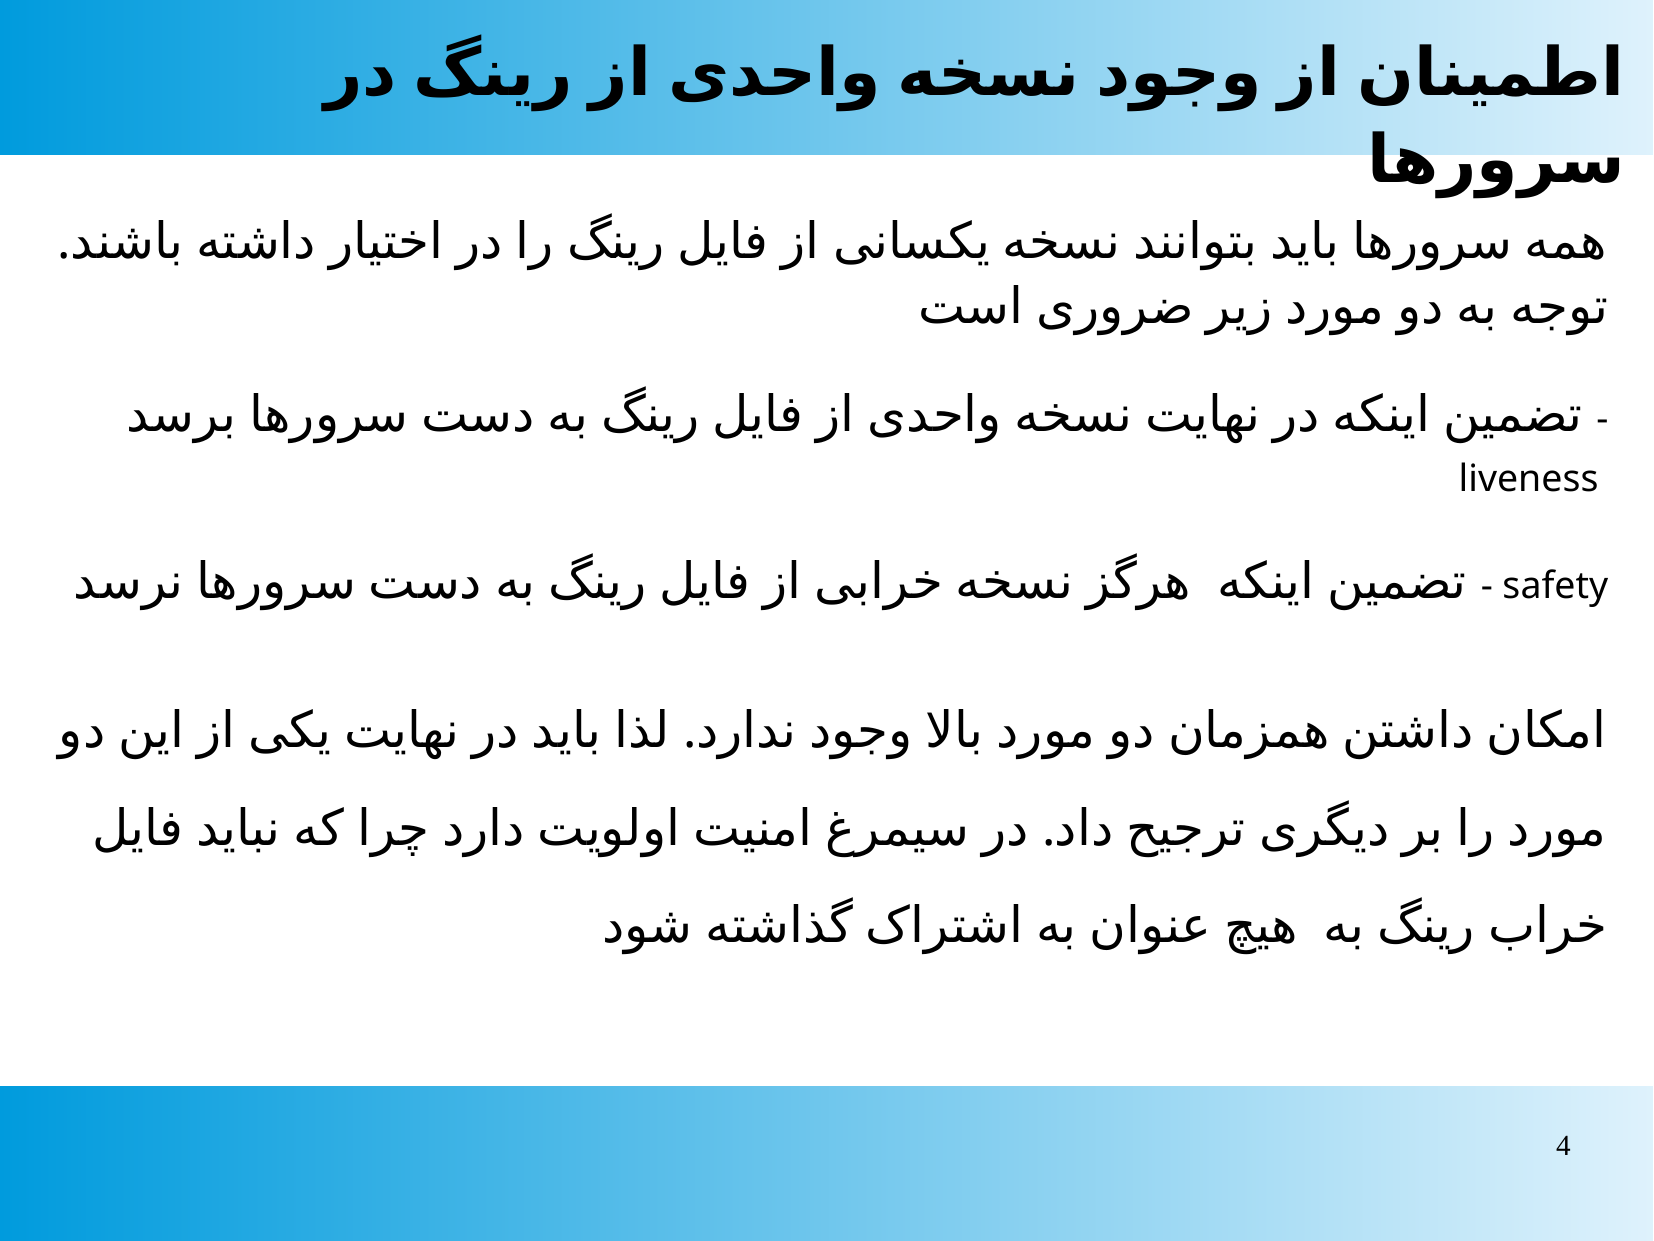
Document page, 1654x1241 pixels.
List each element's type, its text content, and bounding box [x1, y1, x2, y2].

text_box اطمینان از وجود نسخه واحدی از رینگ در سرورها [255, 28, 1641, 177]
text_box همه سرورها باید بتوانند نسخه یکسانی از فایل رینگ را در اختیار داشته باشند. توجه به دو مورد زیر ضروری است تضمین اینکه در نهایت نسخه واحدی از فایل رینگ به دست سرورها برسد - liveness تضمین اینکه هرگز نسخه خرابی از فایل رینگ به دست سرورها نرسد - safety امکان داشتن همزمان دو مورد بالا وجود ندارد. لذا باید در نهایت یکی از این دو مورد را بر دیگری ترجیح داد. در سیمرغ امنیت اولویت دارد چرا که نباید فایل خراب رینگ به هیچ عنوان به اشتراک گذاشته شود [18, 206, 1624, 1234]
